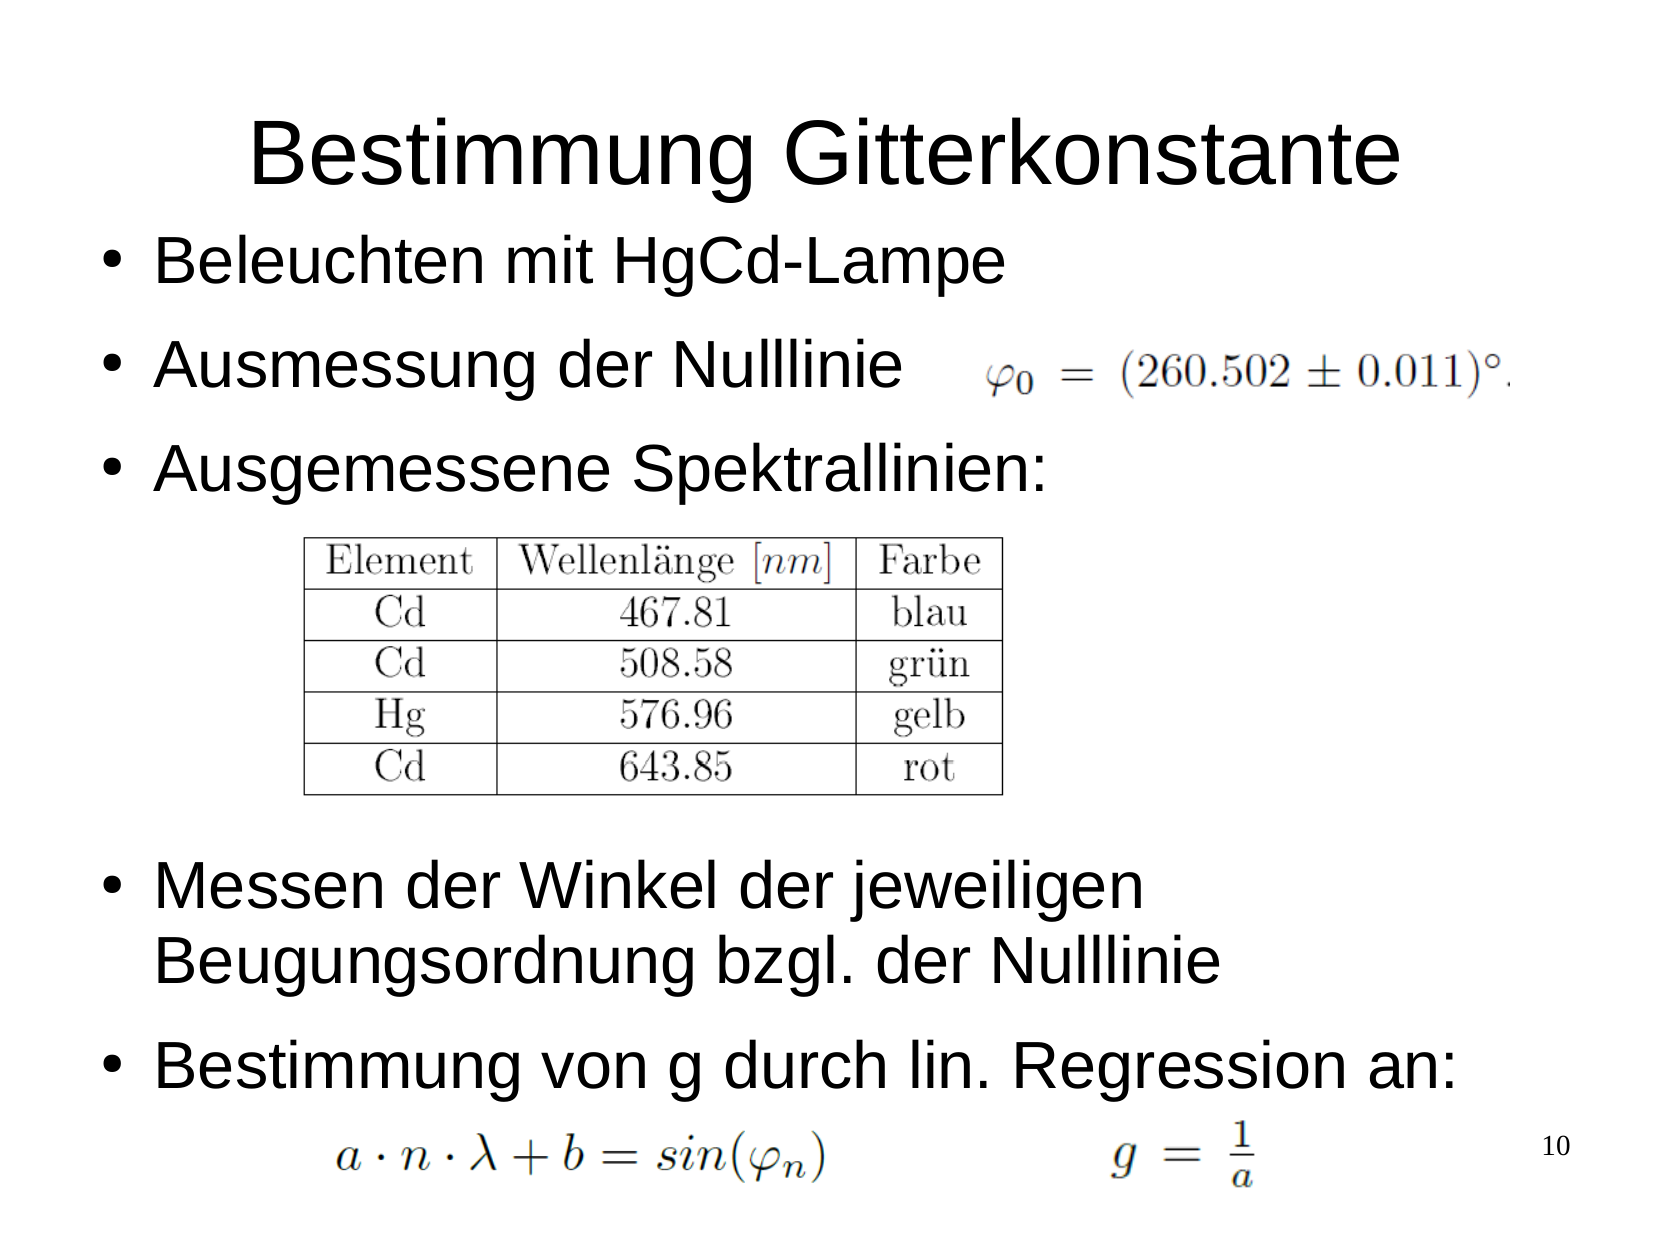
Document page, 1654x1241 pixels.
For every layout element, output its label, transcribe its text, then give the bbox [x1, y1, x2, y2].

picture [330, 1117, 829, 1193]
picture [1098, 1105, 1265, 1205]
list Beleuchten mit HgCd-Lampe Ausmessung der Nulllinie Ausgemessene Spektrallinien: Messen der Winkel der jeweiligen Beugungsordnung bzgl. der Nulllinie Bestimmung von g durch lin. Regression an: [82, 222, 1571, 1241]
picture [295, 531, 1017, 803]
picture [968, 342, 1510, 410]
title Bestimmung Gitterkonstante [82, 49, 1571, 222]
